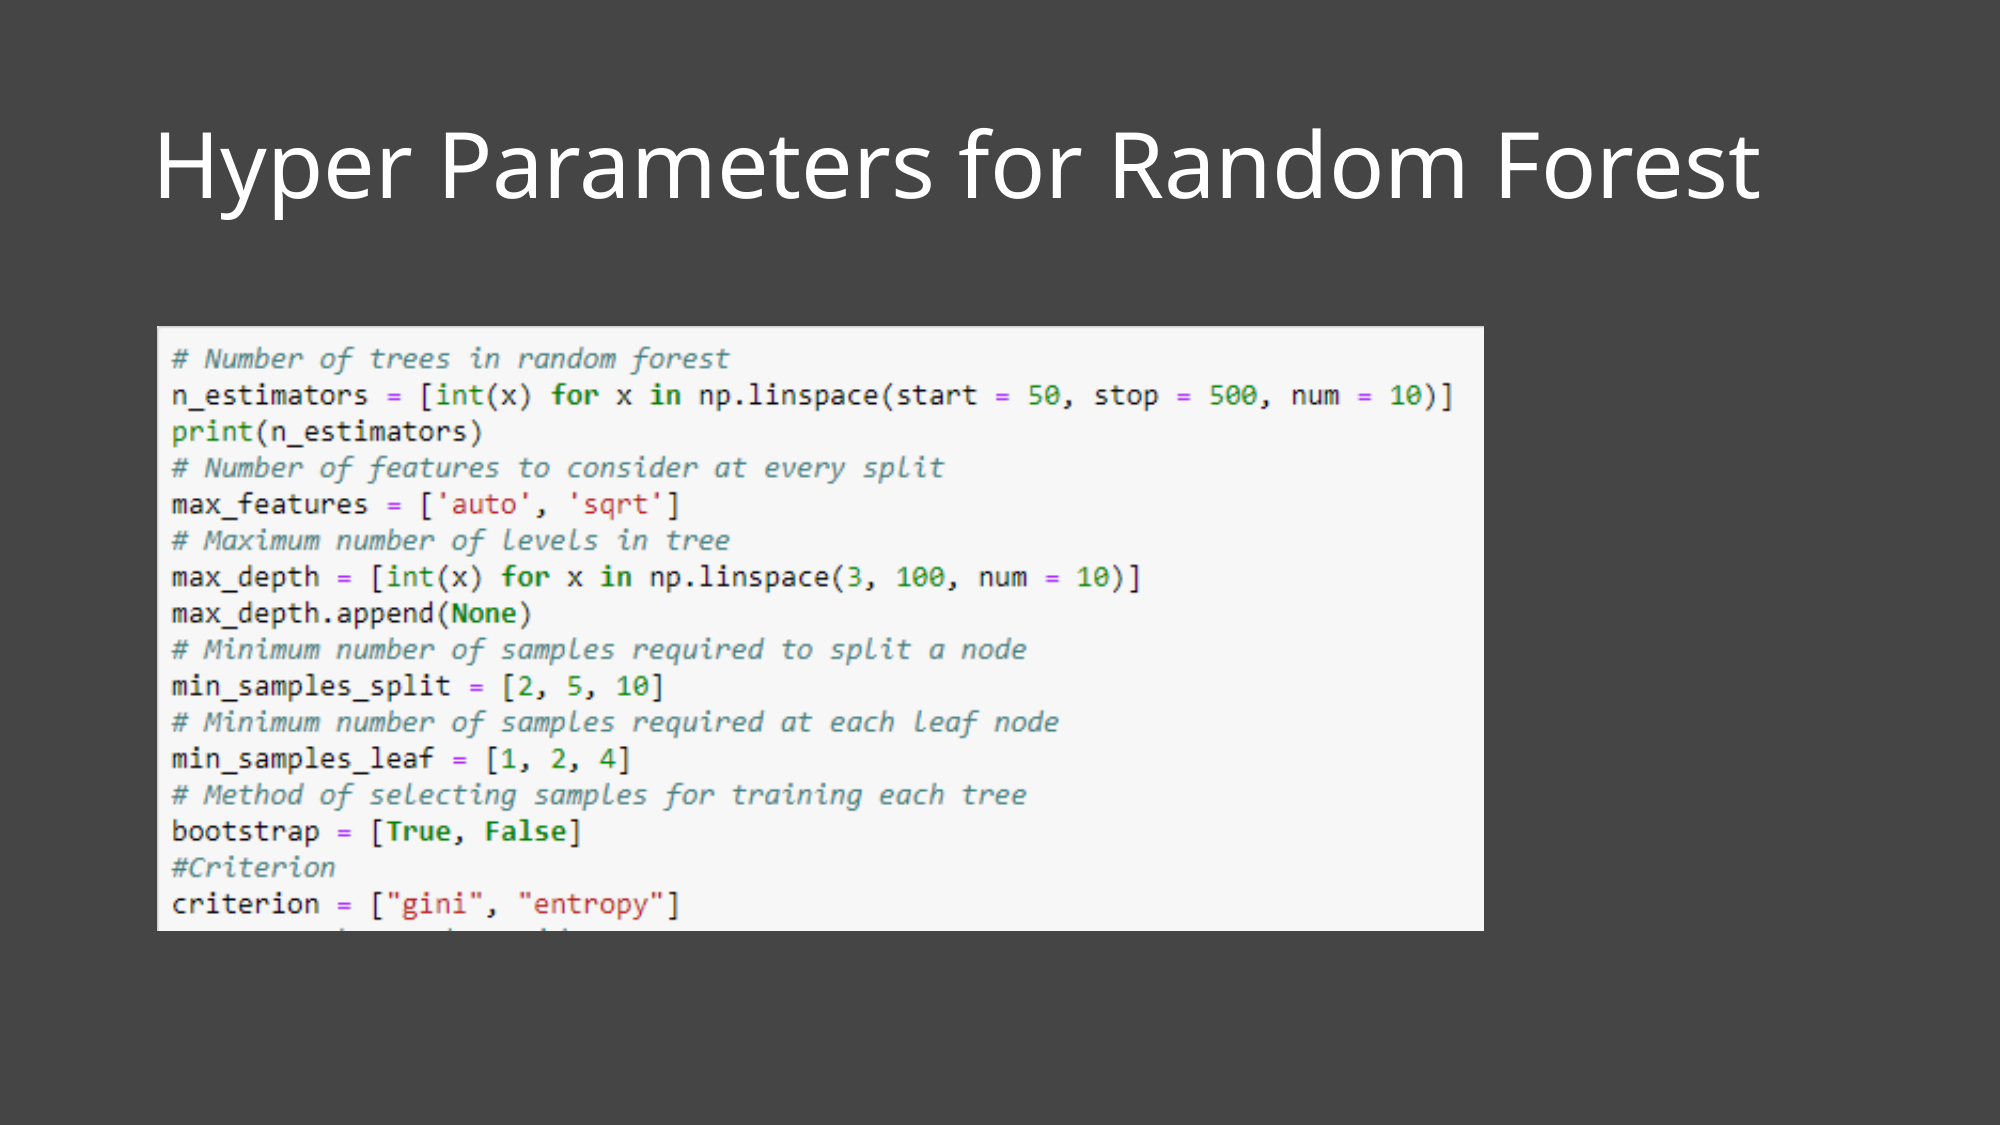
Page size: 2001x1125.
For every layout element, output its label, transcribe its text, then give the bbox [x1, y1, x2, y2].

title Hyper Parameters for Random Forest [137, 59, 1863, 278]
picture [157, 326, 1484, 931]
